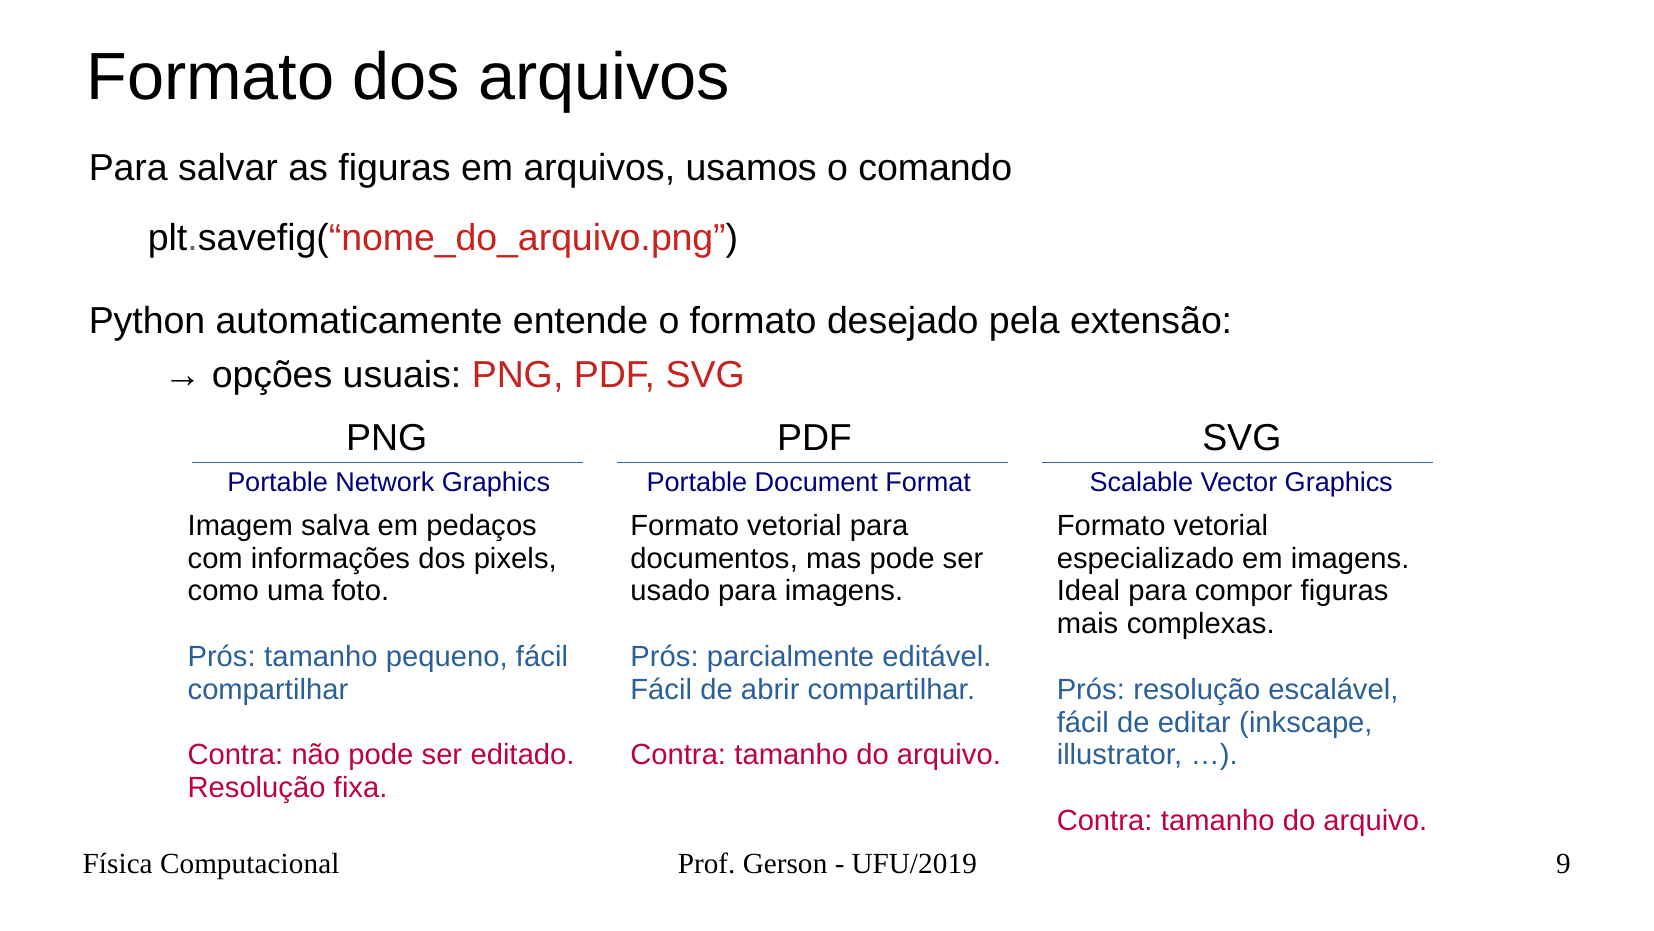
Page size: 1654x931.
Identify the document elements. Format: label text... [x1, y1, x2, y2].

text_box Python automaticamente entende o formato desejado pela extensão: → opções usuais: PNG, PDF, SVG [74, 292, 1248, 403]
text_box SVG [1187, 409, 1297, 459]
text_box Imagem salva em pedaços com informações dos pixels, como uma foto. Prós: tamanho pequeno, fácil compartilhar Contra: não pode ser editado. Resolução fixa. [172, 501, 593, 812]
text_box Formato vetorial para documentos, mas pode ser usado para imagens. Prós: parcialmente editável. Fácil de abrir compartilhar. Contra: tamanho do arquivo. [615, 501, 1018, 779]
text_box PDF [762, 409, 868, 459]
text_box Portable Network Graphics [212, 459, 565, 501]
text_box Para salvar as figuras em arquivos, usamos o comando [74, 138, 1028, 196]
text_box Scalable Vector Graphics [1074, 459, 1408, 501]
text_box PNG [331, 409, 443, 459]
text_box Portable Document Format [631, 459, 986, 505]
text_box Formato dos arquivos [71, 31, 821, 121]
text_box plt.savefig(“nome_do_arquivo.png”) [133, 209, 754, 267]
text_box Formato vetorial especializado em imagens. Ideal para compor figuras mais complexas. Prós: resolução escalável, fácil de editar (inkscape, illustrator, …). Contra: tamanho do arquivo. [1042, 501, 1444, 845]
